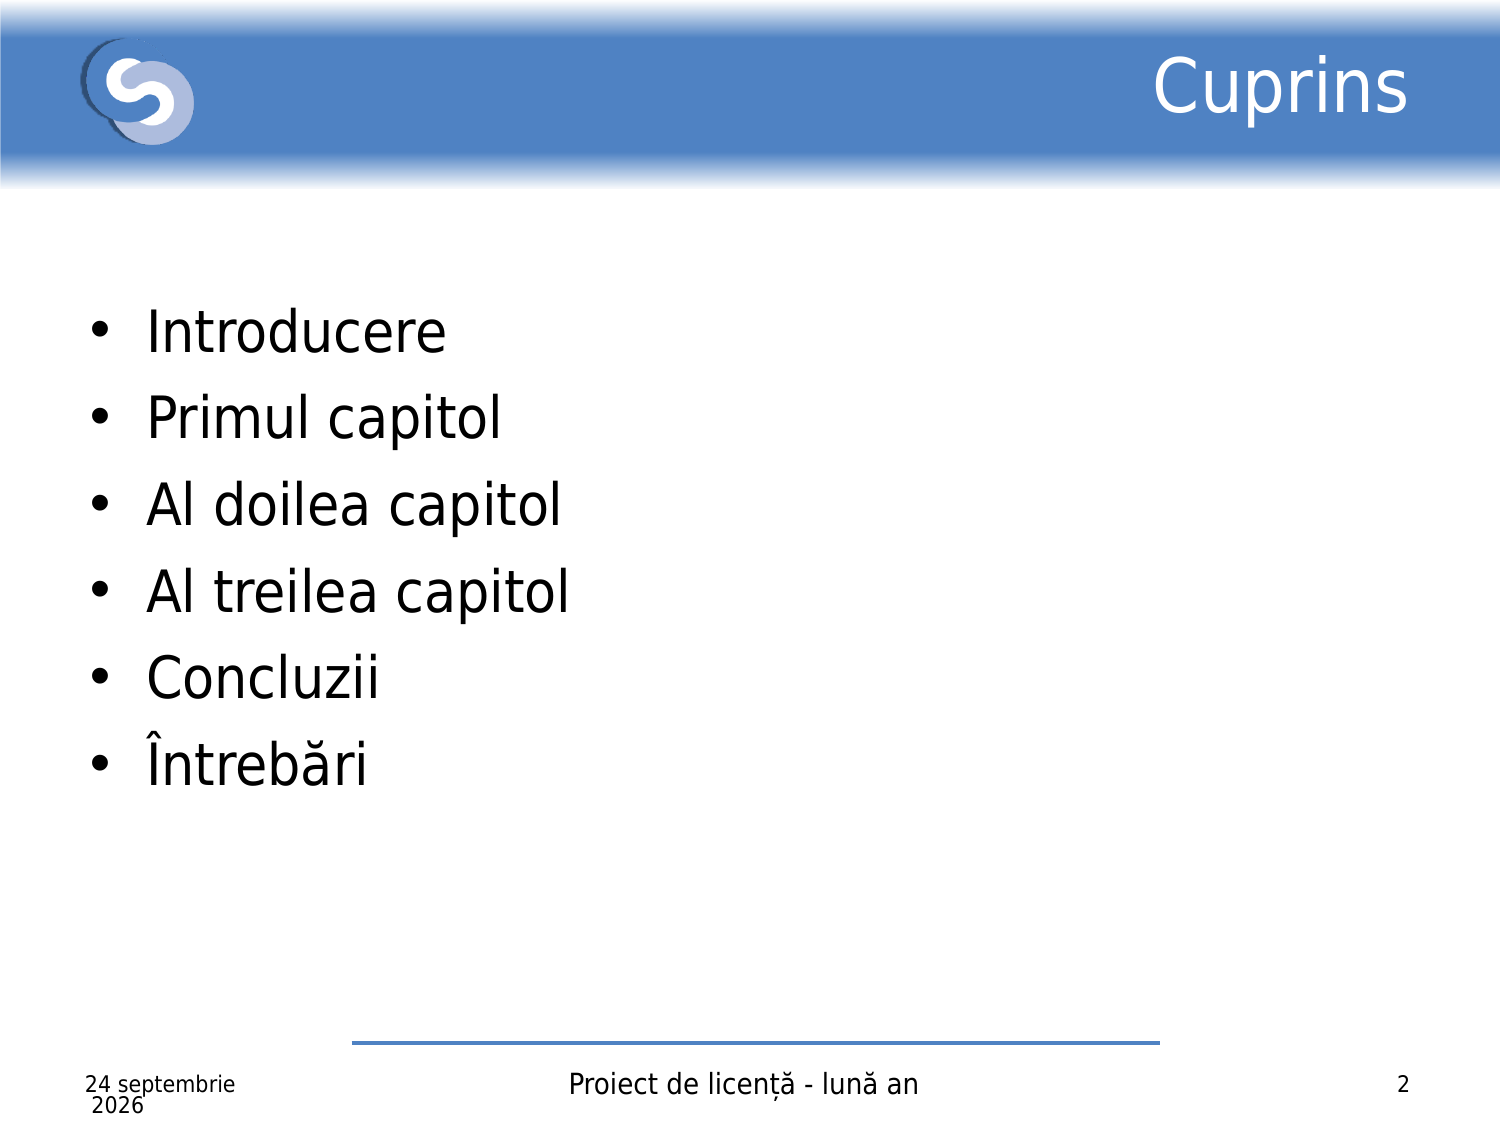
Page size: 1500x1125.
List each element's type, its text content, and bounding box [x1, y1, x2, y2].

picture [0, 0, 1500, 189]
title Cuprins [199, 11, 1425, 155]
list Introducere Primul capitol Al doilea capitol Al treilea capitol Concluzii Întrebări [75, 211, 1426, 880]
